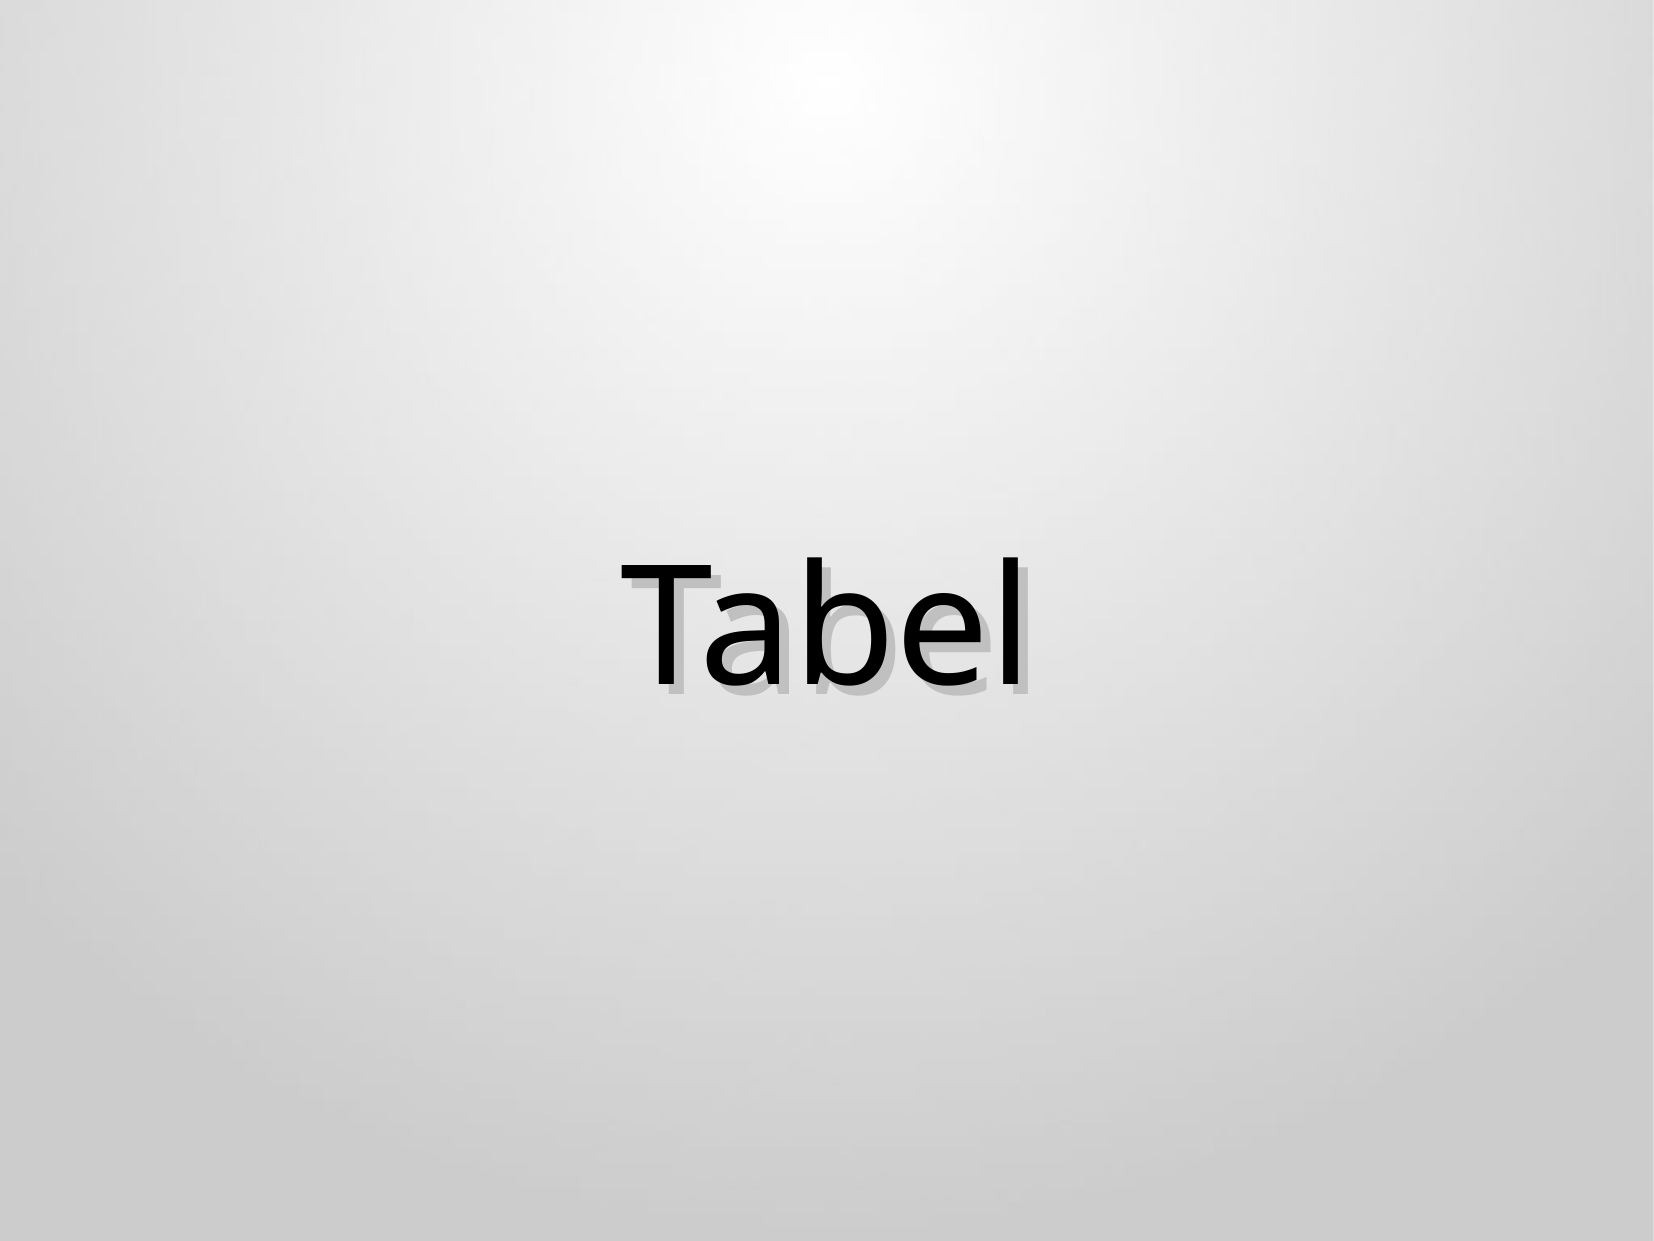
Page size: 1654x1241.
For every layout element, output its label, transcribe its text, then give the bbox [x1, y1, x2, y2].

picture [0, 0, 1654, 1241]
title Tabel [82, 516, 1571, 724]
